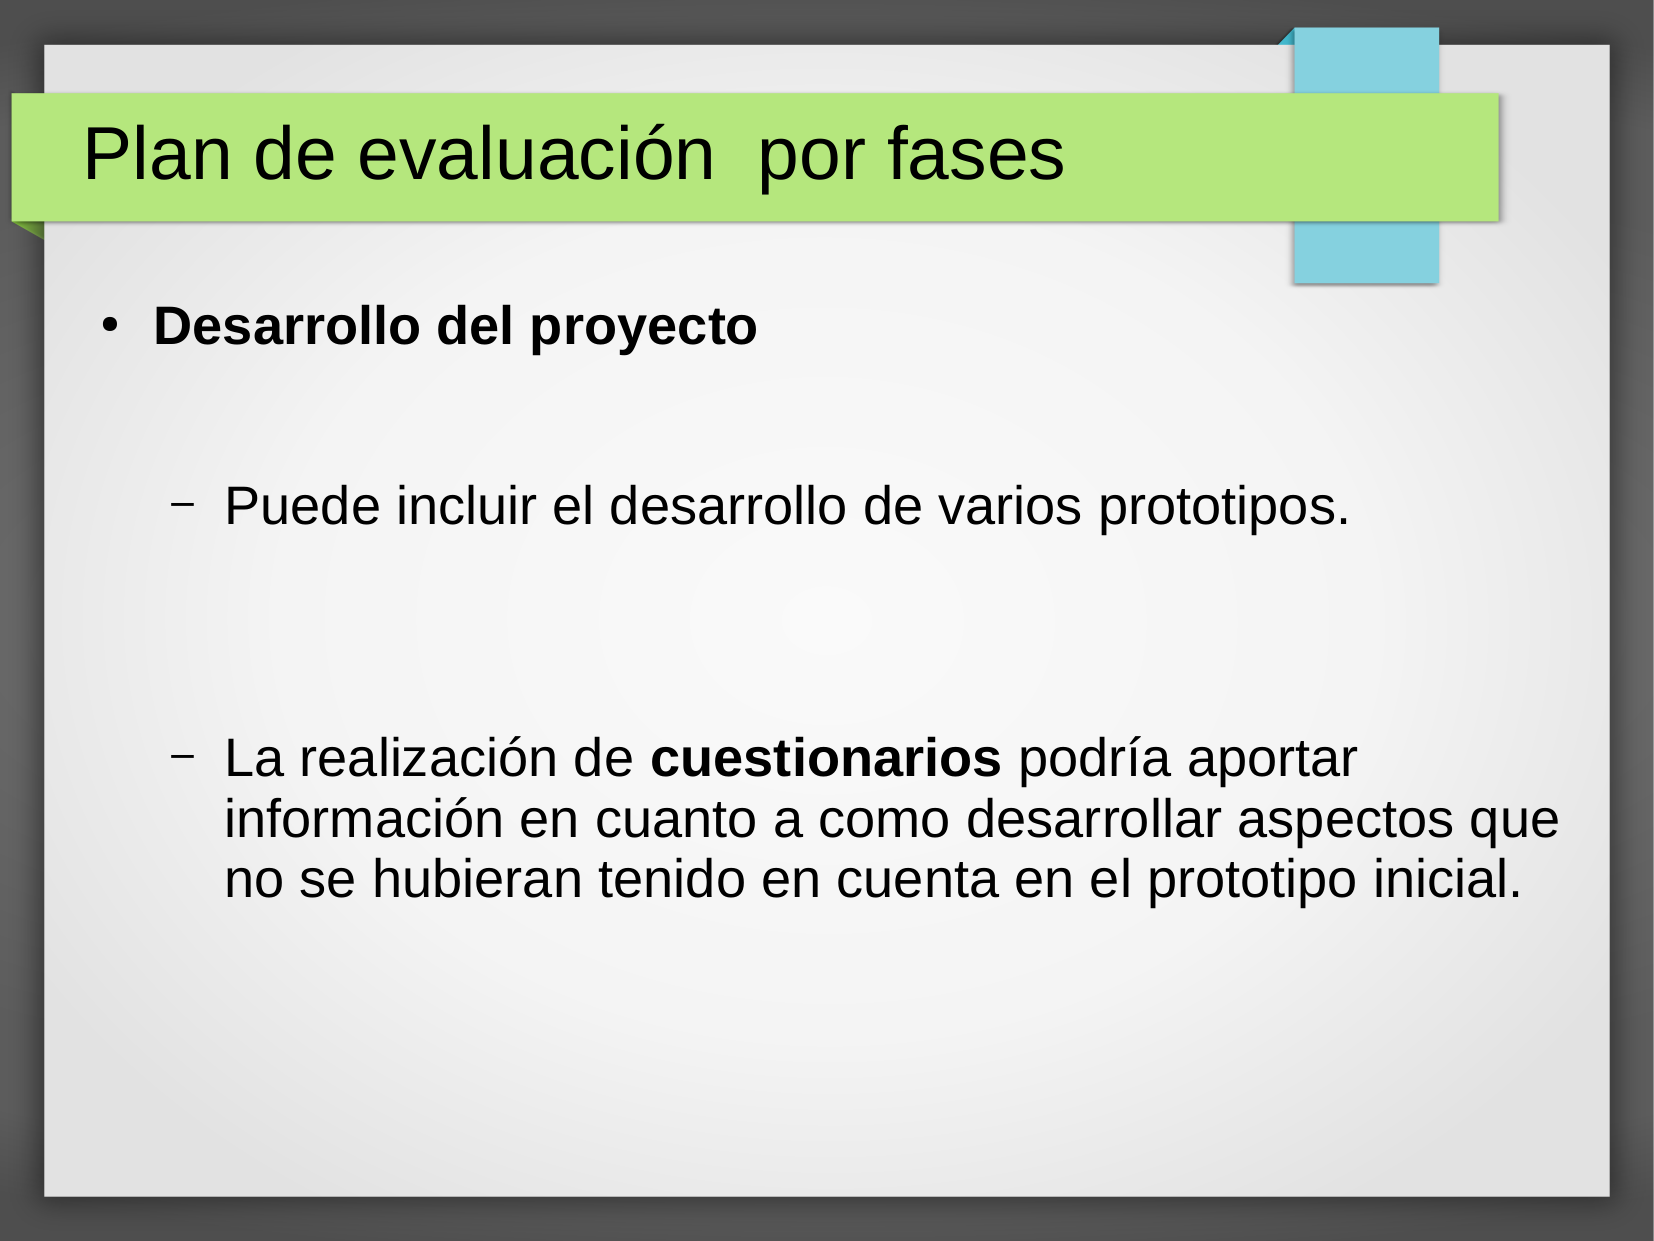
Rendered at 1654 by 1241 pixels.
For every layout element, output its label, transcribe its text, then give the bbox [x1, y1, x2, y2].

title Plan de evaluación por fases [82, 94, 1264, 213]
list Desarrollo del proyecto Puede incluir el desarrollo de varios prototipos. La realización de cuestionarios podría aportar información en cuanto a como desarrollar aspectos que no se hubieran tenido en cuenta en el prototipo inicial. [82, 295, 1571, 1015]
picture [0, 0, 1654, 1241]
